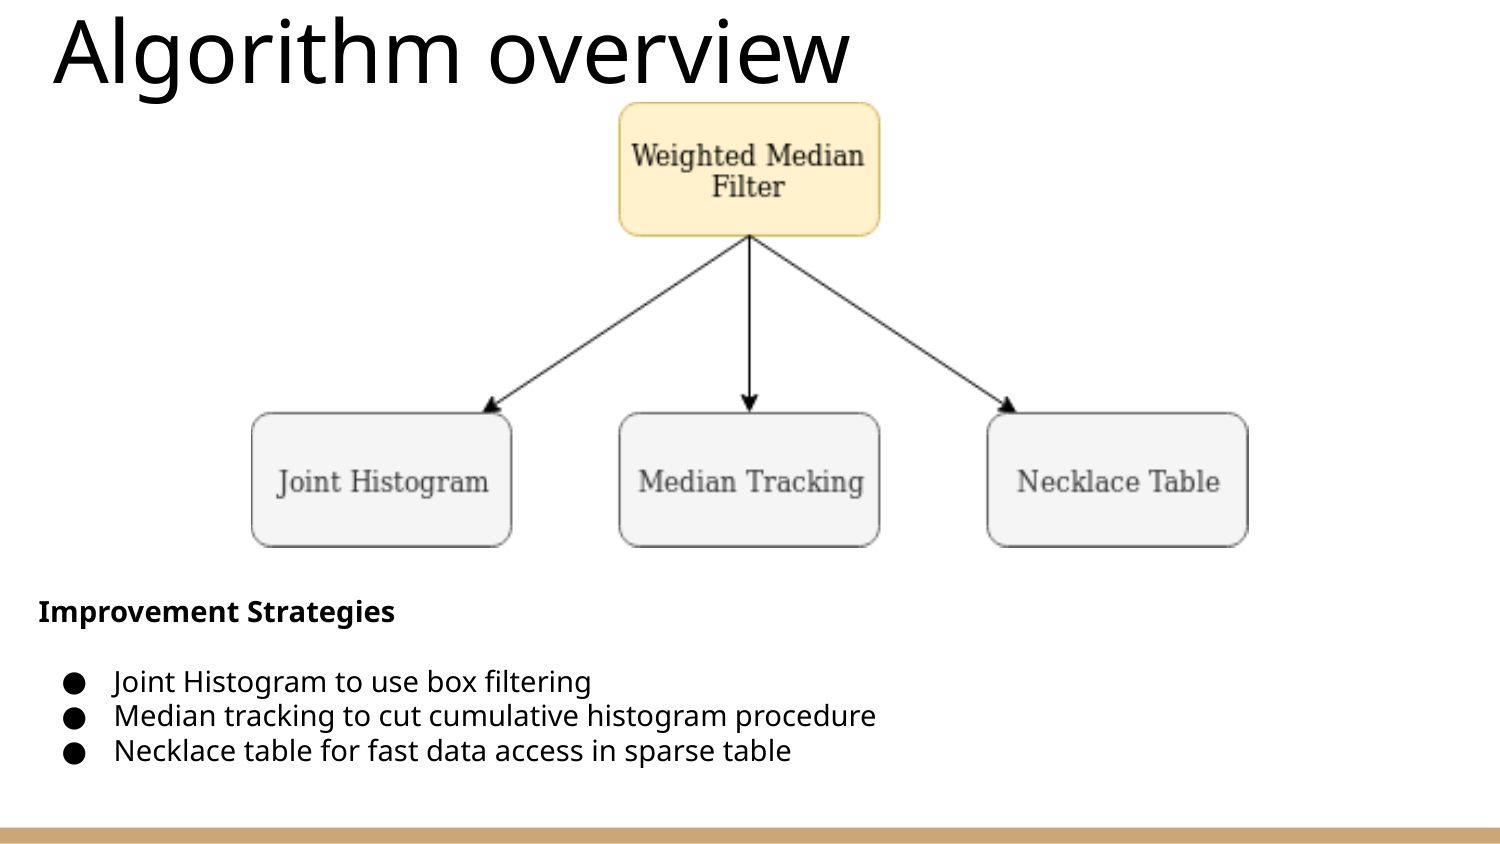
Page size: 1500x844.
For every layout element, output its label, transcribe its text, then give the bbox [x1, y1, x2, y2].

picture [251, 102, 1249, 548]
text_box Improvement Strategies Joint Histogram to use box filtering Median tracking to cut cumulative histogram procedure Necklace table for fast data access in sparse table [23, 577, 1154, 813]
title Algorithm overview [38, 21, 1436, 117]
